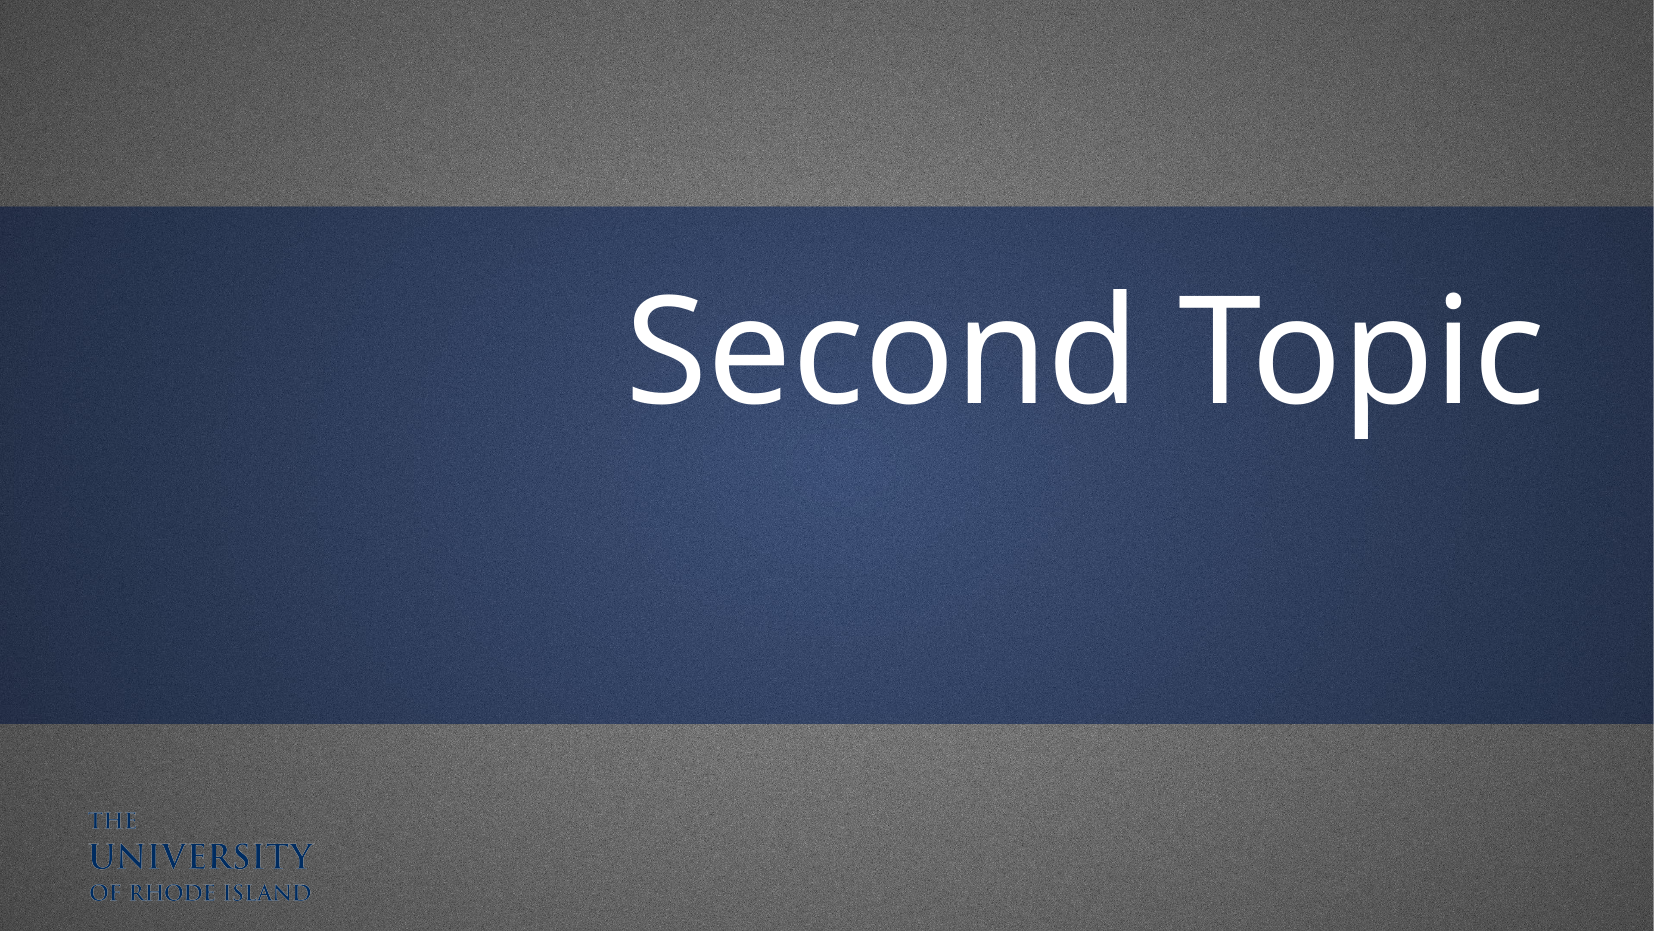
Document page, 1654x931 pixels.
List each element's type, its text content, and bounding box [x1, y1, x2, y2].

picture [0, 0, 1654, 931]
text_box Second Topic [446, 236, 1561, 491]
